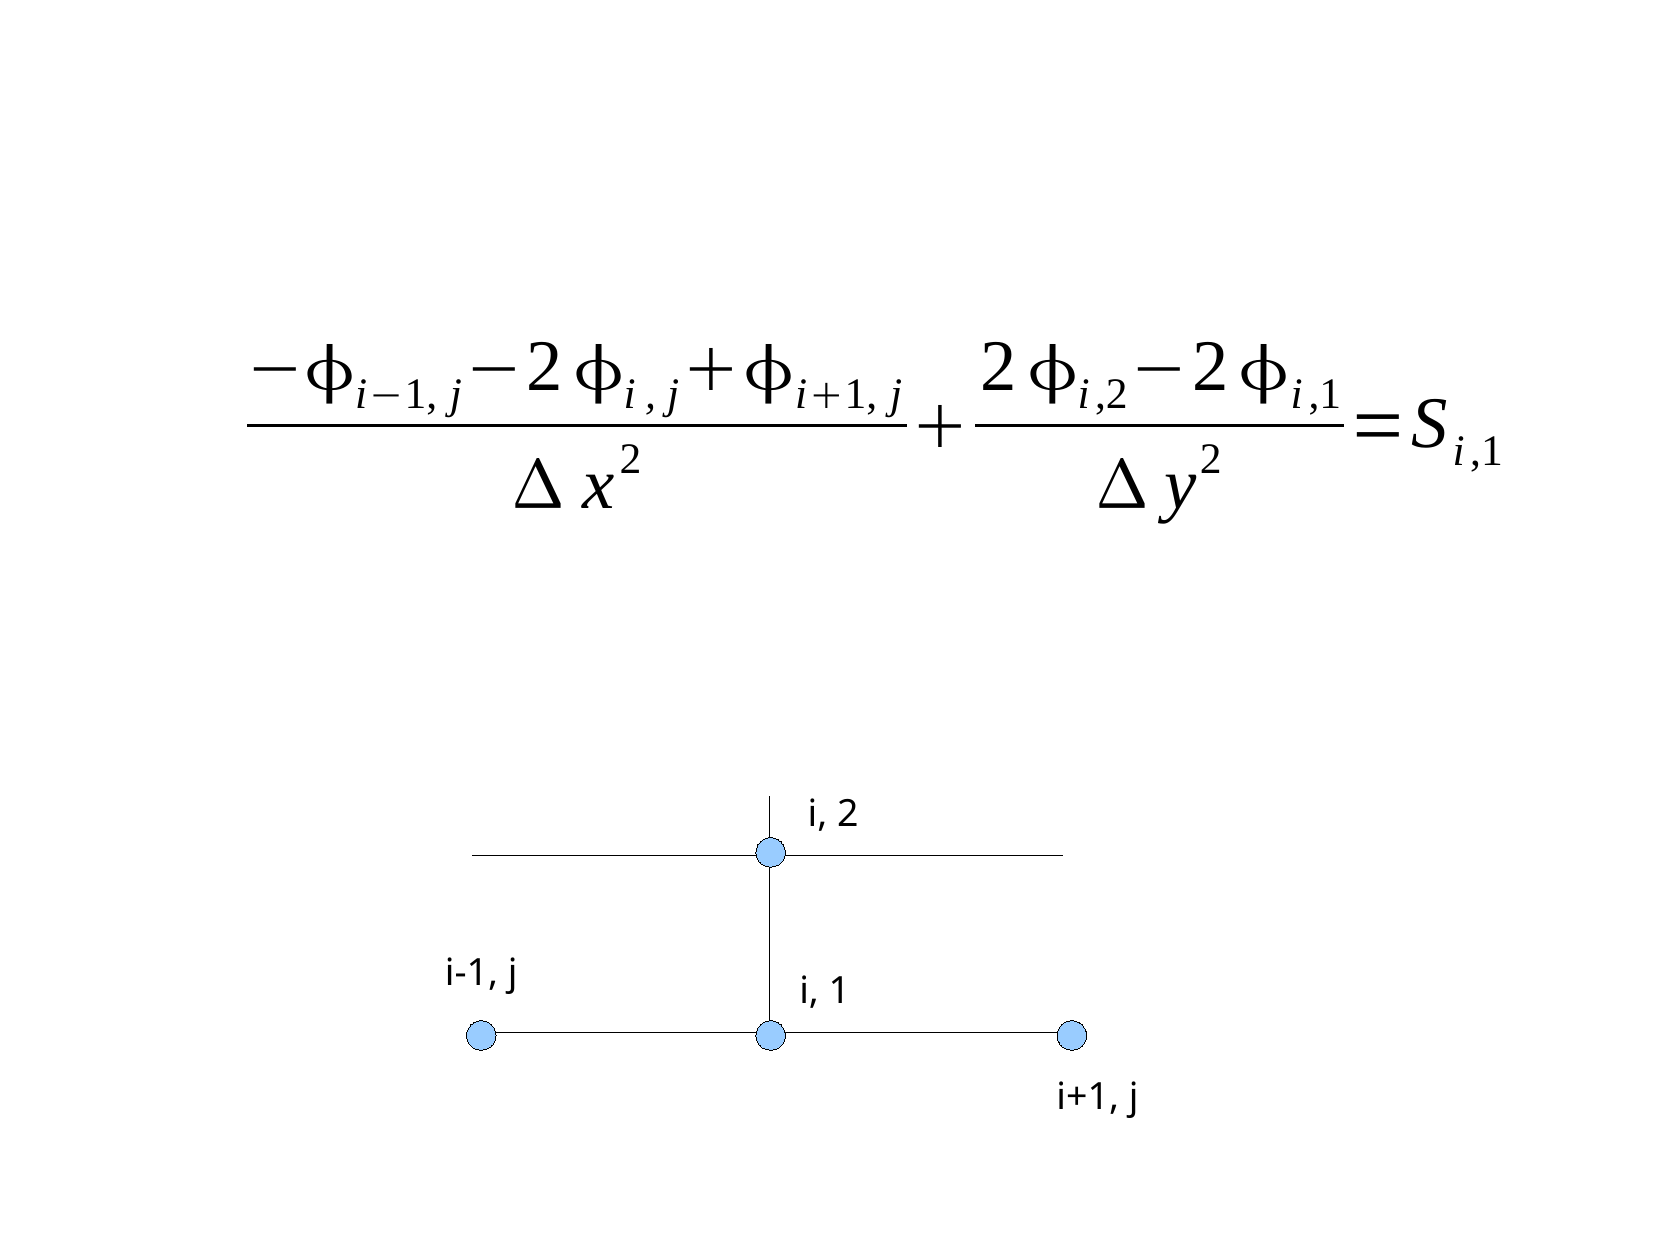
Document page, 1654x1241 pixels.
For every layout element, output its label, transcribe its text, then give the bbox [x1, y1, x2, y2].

text_box i, 1 [784, 955, 873, 1015]
text_box [755, 1020, 786, 1051]
chart [236, 323, 1509, 529]
text_box [755, 837, 786, 868]
text_box [1057, 1020, 1087, 1051]
text_box [466, 1020, 497, 1051]
text_box i, 2 [792, 779, 881, 838]
text_box i-1, j [430, 938, 543, 997]
text_box i+1, j [1041, 1061, 1172, 1121]
